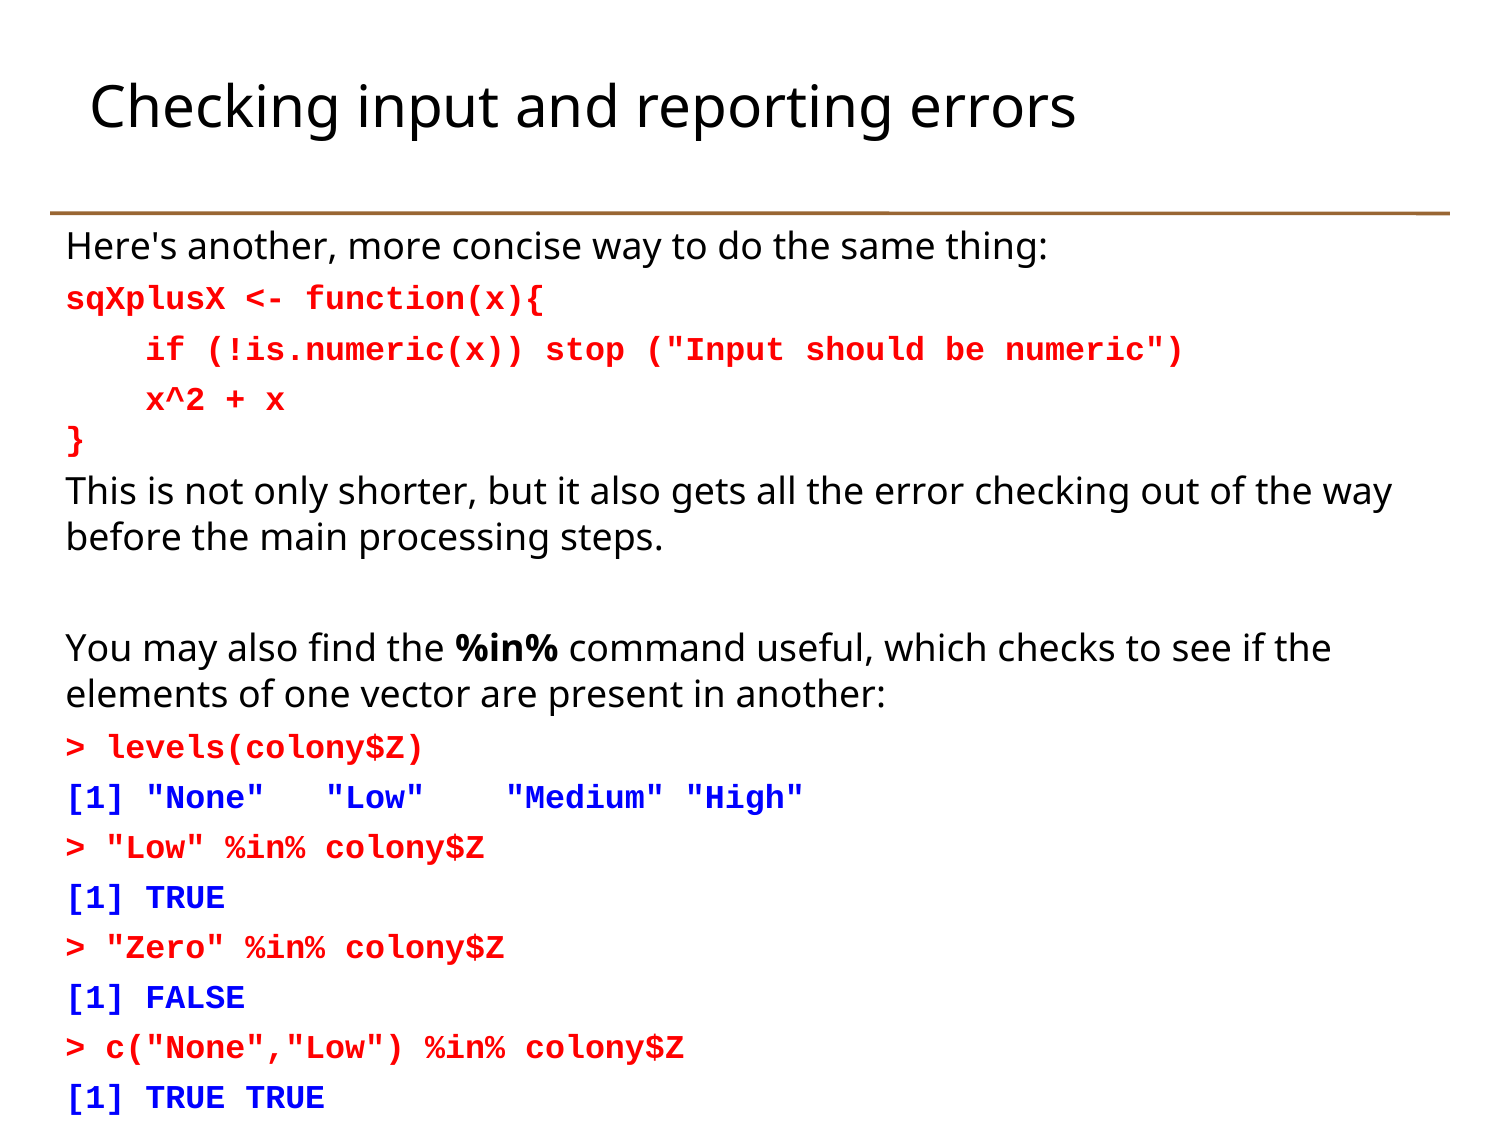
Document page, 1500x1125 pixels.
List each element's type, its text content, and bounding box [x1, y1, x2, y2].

text_box Here's another, more concise way to do the same thing: sqXplusX <- function(x){ if (!is.numeric(x)) stop ("Input should be numeric") x^2 + x } This is not only shorter, but it also gets all the error checking out of the way before the main processing steps. You may also find the %in% command useful, which checks to see if the elements of one vector are present in another: > levels(colony$Z) [1] "None" "Low" "Medium" "High" > "Low" %in% colony$Z [1] TRUE > "Zero" %in% colony$Z [1] FALSE > c("None","Low") %in% colony$Z [1] TRUE TRUE [65, 220, 1416, 1022]
text_box Checking input and reporting errors [75, 44, 1425, 233]
